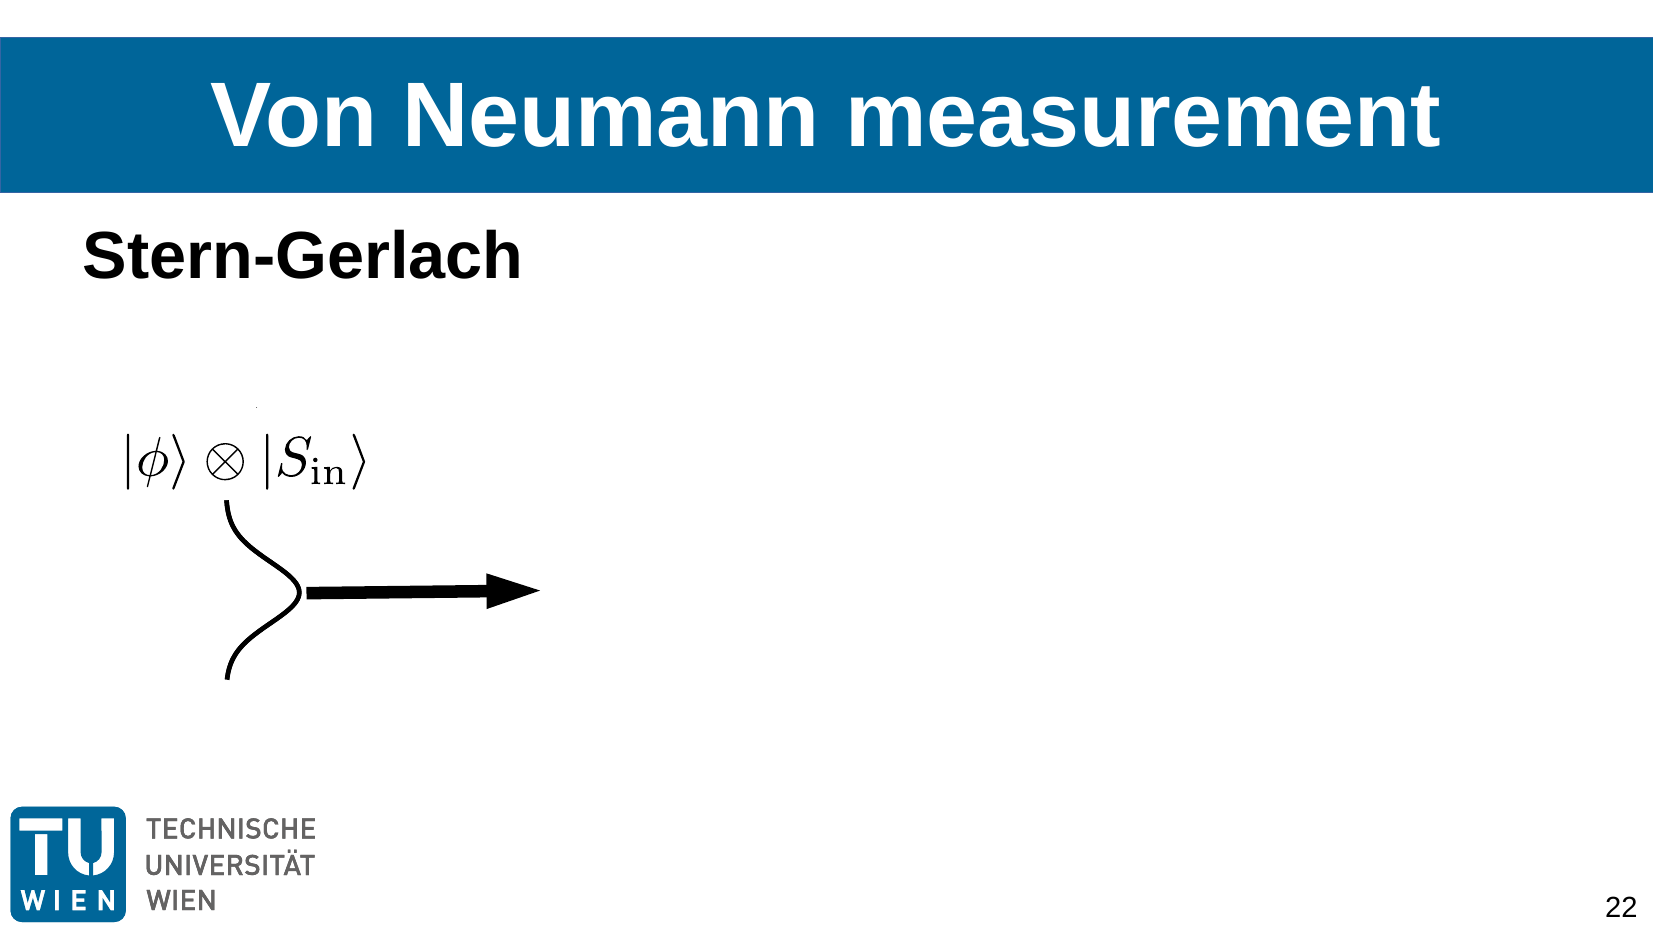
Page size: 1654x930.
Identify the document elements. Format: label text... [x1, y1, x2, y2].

list Stern-Gerlach [82, 217, 1571, 301]
picture [113, 407, 381, 692]
title Von Neumann measurement [0, 37, 1653, 193]
